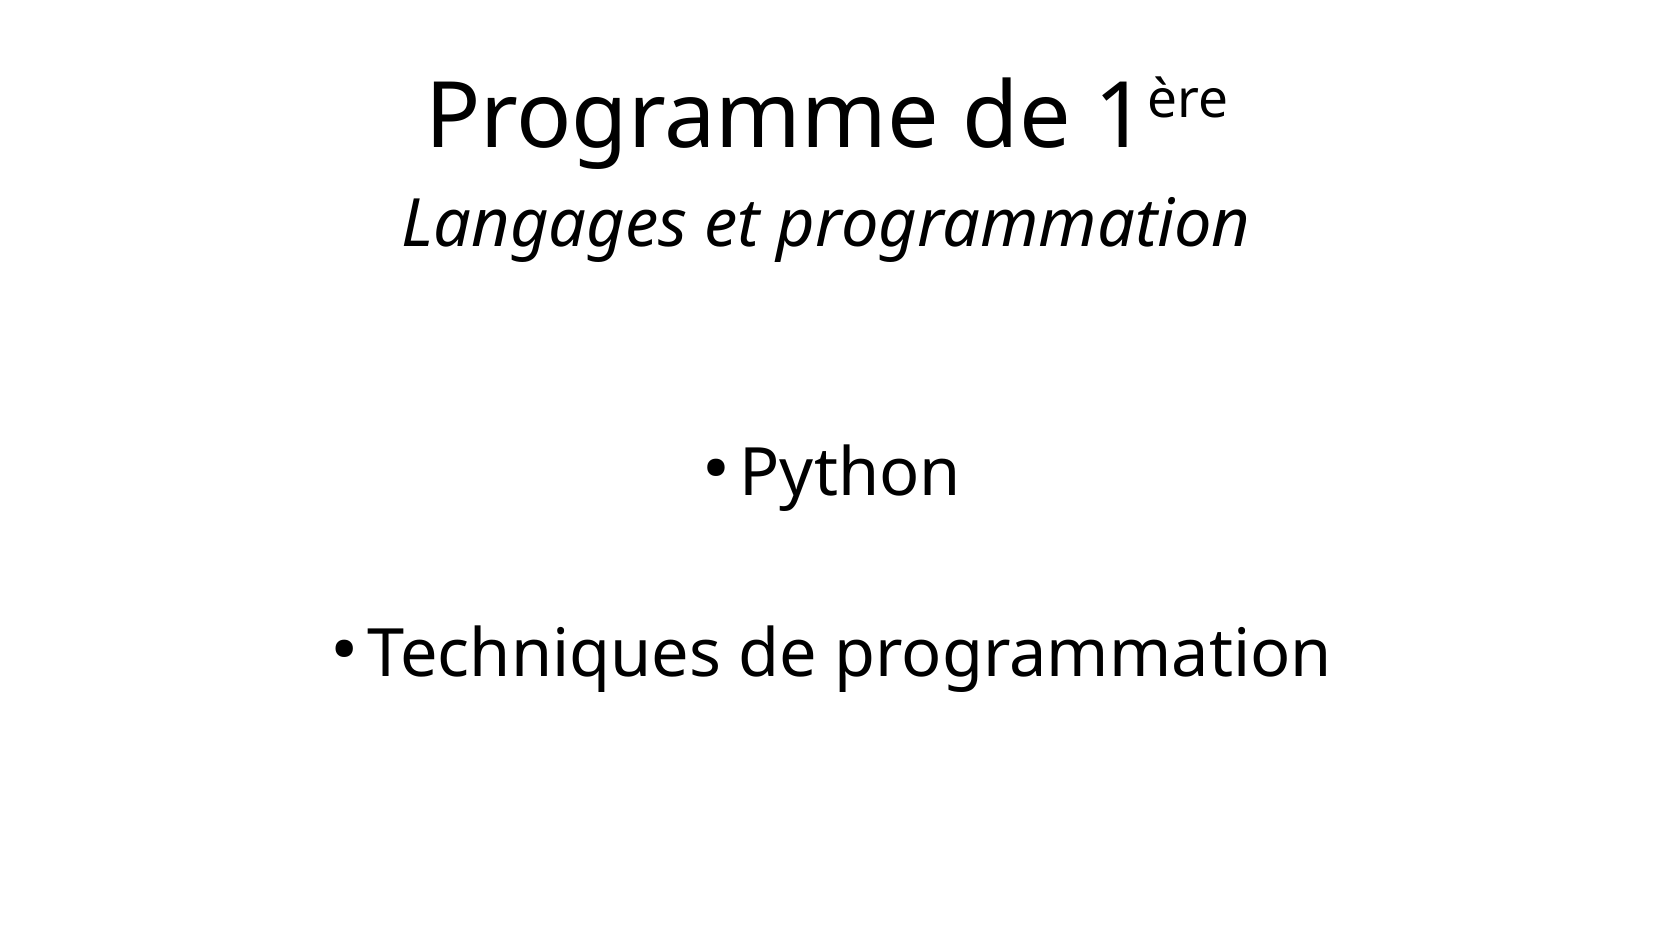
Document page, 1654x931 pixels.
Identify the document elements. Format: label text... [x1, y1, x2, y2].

title Programme de 1ère Langages et programmation [82, 49, 1571, 266]
subtitle Python Techniques de programmation [88, 354, 1577, 857]
